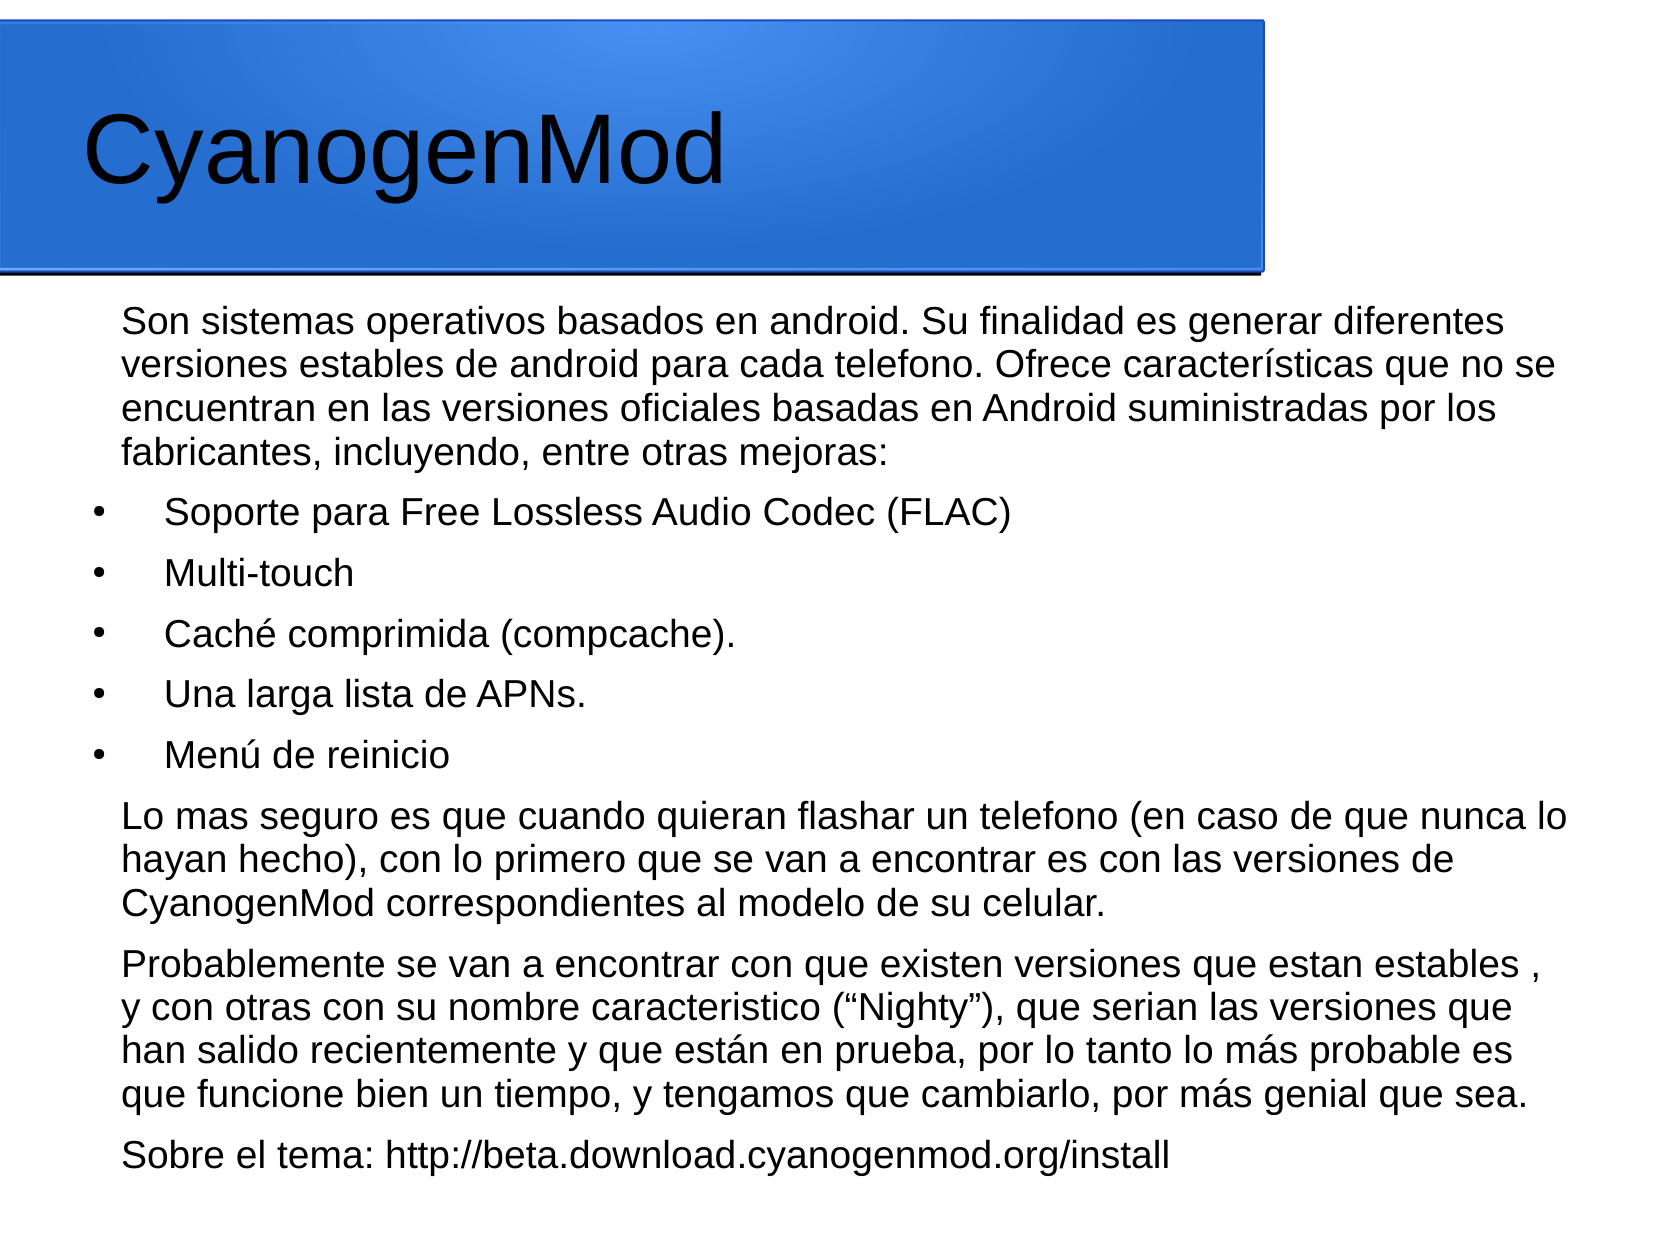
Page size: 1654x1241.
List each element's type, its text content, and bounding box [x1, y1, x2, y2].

list Son sistemas operativos basados en android. Su finalidad es generar diferentes versiones estables de android para cada telefono. Ofrece características que no se encuentran en las versiones oficiales basadas en Android suministradas por los fabricantes, incluyendo, entre otras mejoras: Soporte para Free Lossless Audio Codec (FLAC) Multi-touch Caché comprimida (compcache). Una larga lista de APNs. Menú de reinicio Lo mas seguro es que cuando quieran flashar un telefono (en caso de que nunca lo hayan hecho), con lo primero que se van a encontrar es con las versiones de CyanogenMod correspondientes al modelo de su celular. Probablemente se van a encontrar con que existen versiones que estan estables , y con otras con su nombre caracteristico (“Nighty”), que serian las versiones que han salido recientemente y que están en prueba, por lo tanto lo más probable es que funcione bien un tiempo, y tengamos que cambiarlo, por más genial que sea. Sobre el tema: http://beta.download.cyanogenmod.org/install [82, 299, 1571, 1193]
title CyanogenMod [82, 47, 1235, 252]
